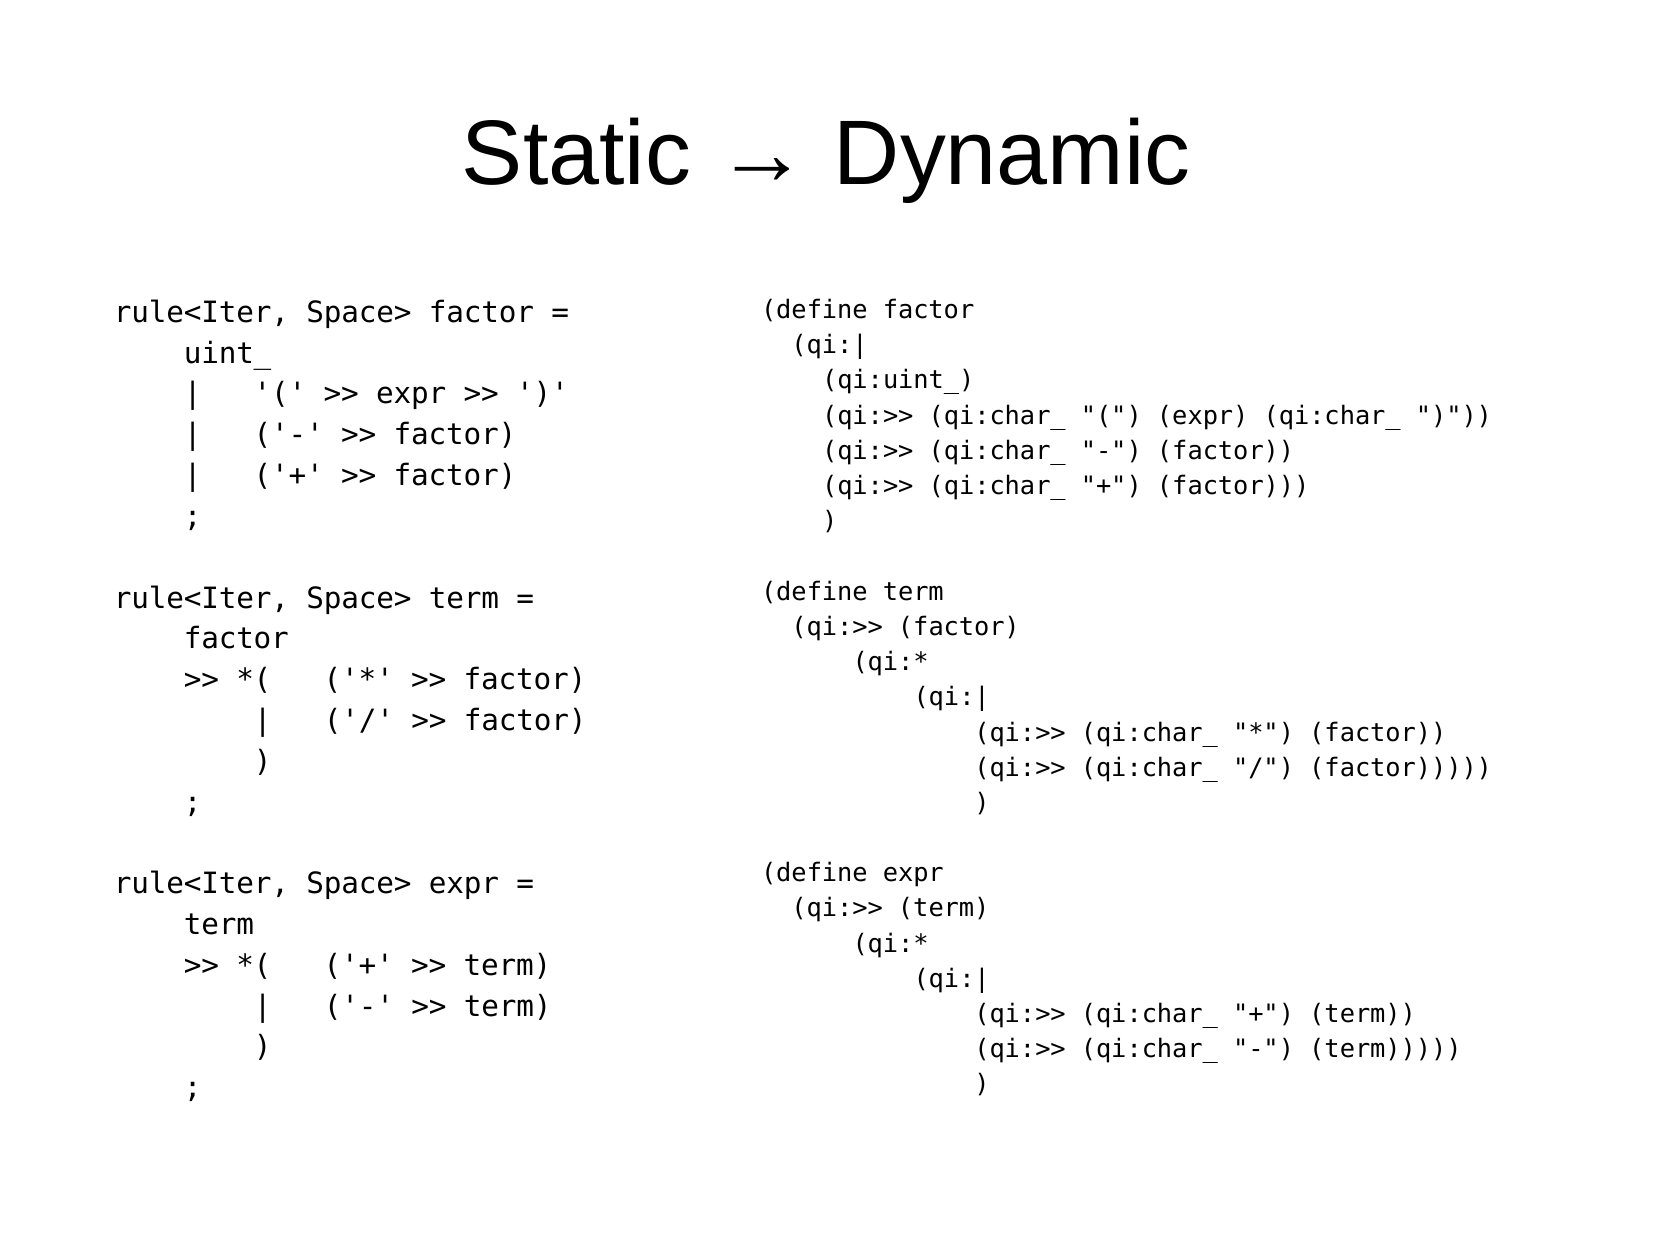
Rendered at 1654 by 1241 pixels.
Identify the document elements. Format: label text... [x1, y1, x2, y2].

list (define factor (qi:| (qi:uint_) (qi:>> (qi:char_ "(") (expr) (qi:char_ ")")) (qi:>> (qi:char_ "-") (factor)) (qi:>> (qi:char_ "+") (factor))) ) (define term (qi:>> (factor) (qi:* (qi:| (qi:>> (qi:char_ "*") (factor)) (qi:>> (qi:char_ "/") (factor))))) ) (define expr (qi:>> (term) (qi:* (qi:| (qi:>> (qi:char_ "+") (term)) (qi:>> (qi:char_ "-") (term))))) ) [734, 295, 1565, 1114]
list rule<Iter, Space> factor = uint_ | '(' >> expr >> ')' | ('-' >> factor) | ('+' >> factor) ; rule<Iter, Space> term = factor >> *( ('*' >> factor) | ('/' >> factor) ) ; rule<Iter, Space> expr = term >> *( ('+' >> term) | ('-' >> term) ) ; [82, 295, 676, 1114]
title Static → Dynamic [82, 49, 1571, 257]
